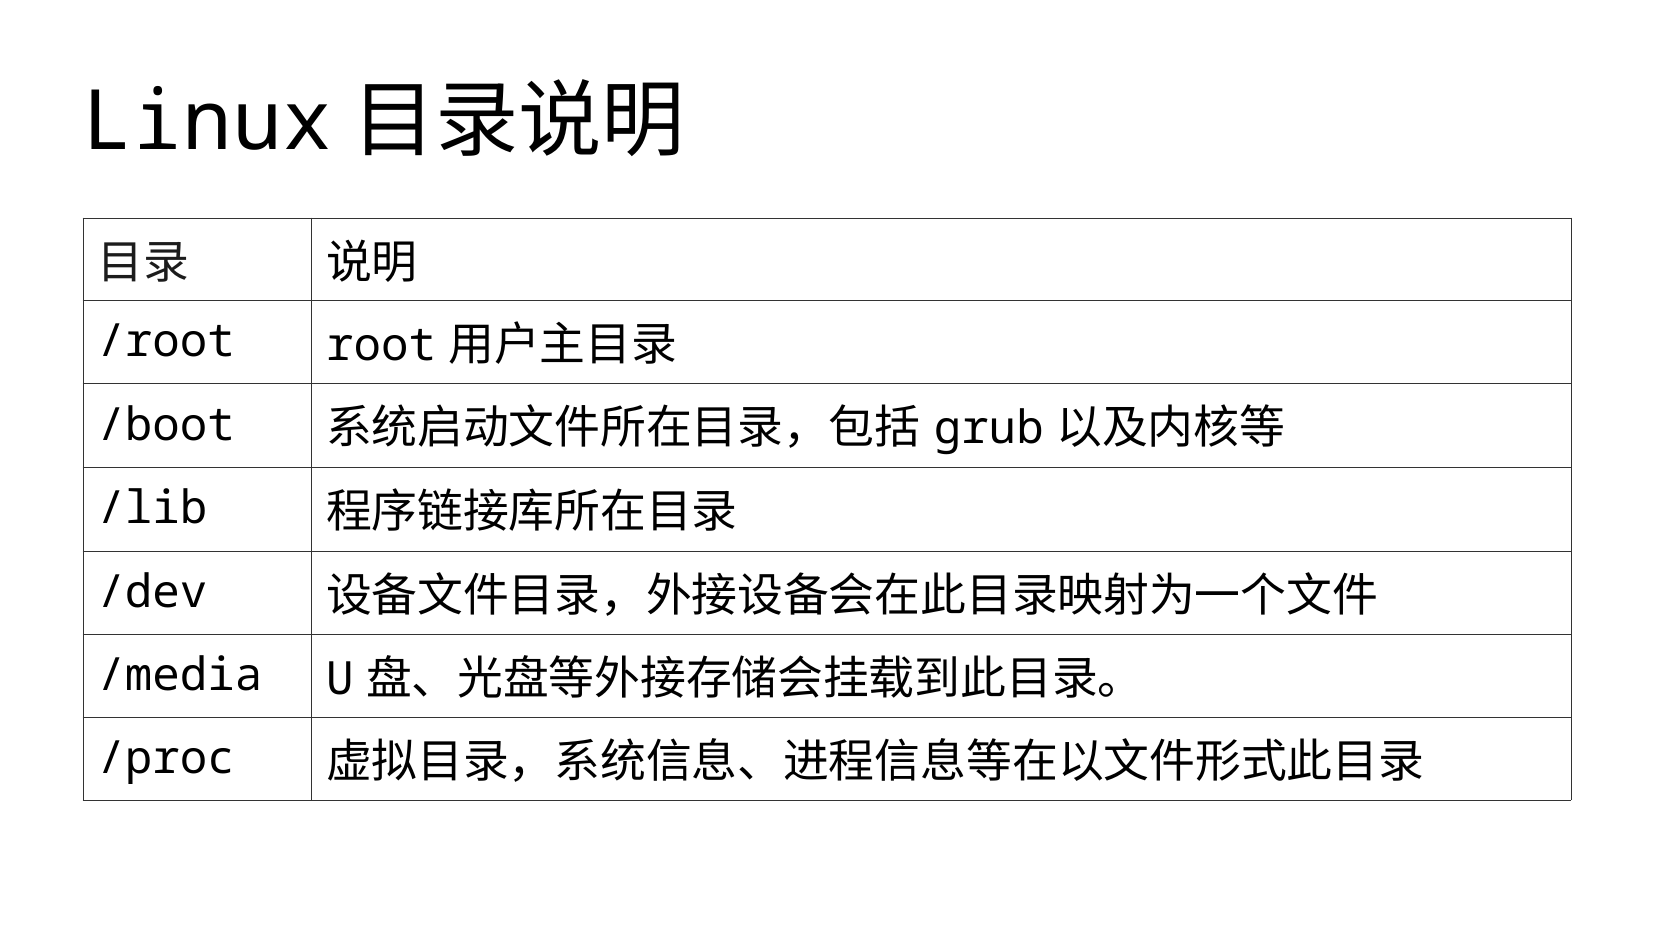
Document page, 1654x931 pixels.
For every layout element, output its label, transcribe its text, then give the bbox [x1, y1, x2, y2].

table_cell /boot [84, 384, 311, 467]
table_cell 设备文件目录，外接设备会在此目录映射为一个文件 [312, 552, 1571, 634]
table_cell /lib [84, 468, 311, 551]
table_cell 程序链接库所在目录 [312, 468, 1571, 551]
table_header 目录 [84, 219, 311, 300]
table_cell /proc [84, 718, 311, 800]
table_header 说明 [312, 219, 1571, 300]
table_cell 虚拟目录，系统信息、进程信息等在以文件形式此目录 [312, 718, 1571, 800]
table_cell root用户主目录 [312, 301, 1571, 383]
table_cell /media [84, 635, 311, 717]
table_cell U盘、光盘等外接存储会挂载到此目录。 [312, 635, 1571, 717]
title Linux目录说明 [82, 37, 1571, 189]
table_cell 系统启动文件所在目录，包括grub以及内核等 [312, 384, 1571, 467]
table_cell /dev [84, 552, 311, 634]
table_cell /root [84, 301, 311, 383]
